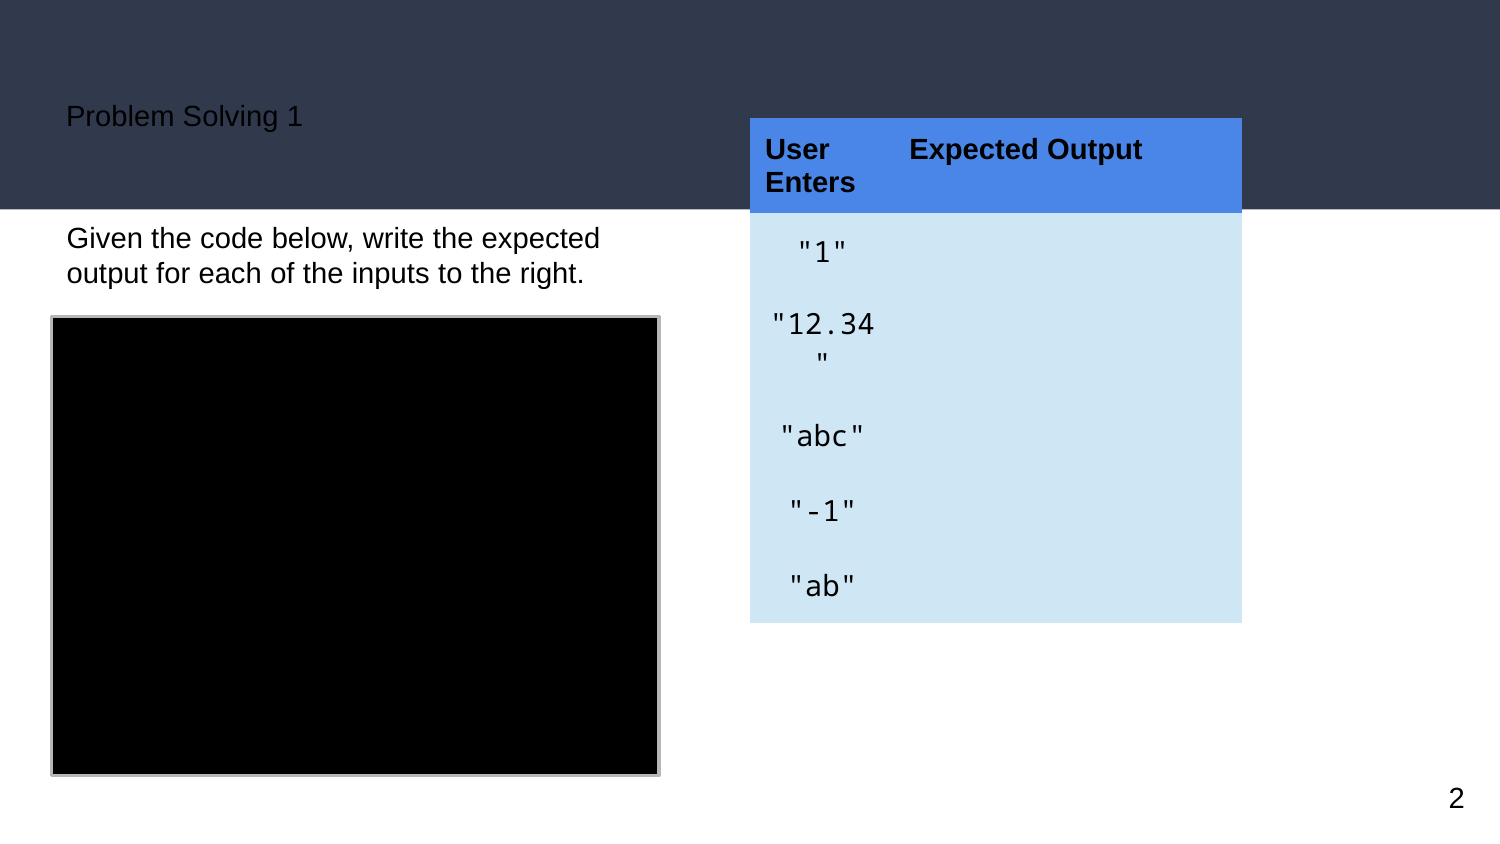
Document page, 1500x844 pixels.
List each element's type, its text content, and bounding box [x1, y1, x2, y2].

table_cell [894, 548, 1242, 623]
table_cell [894, 398, 1242, 473]
list Given the code below, write the expected output for each of the inputs to the right. [51, 198, 660, 310]
title Problem Solving 1 [51, 82, 660, 187]
text_box def crazy_output(): x = input("Type something: ") try: int_x = int(x) print("You entered an integer:", int_x) except ValueError: try: float_x = float(x) print("You entered a float:", float_x) except: print("The third character is:", x[2]) [51, 316, 660, 776]
table_cell "-1" [750, 473, 894, 548]
slide_number <number> [1389, 764, 1480, 830]
table_cell "1" [750, 213, 894, 288]
table_cell "ab" [750, 548, 894, 623]
table_cell [894, 213, 1242, 288]
table_cell [894, 288, 1242, 398]
table_header User Enters [750, 118, 894, 213]
table_cell "abc" [750, 398, 894, 473]
table_cell "12.34" [750, 288, 894, 398]
table_header Expected Output [894, 118, 1242, 213]
table_cell [894, 473, 1242, 548]
